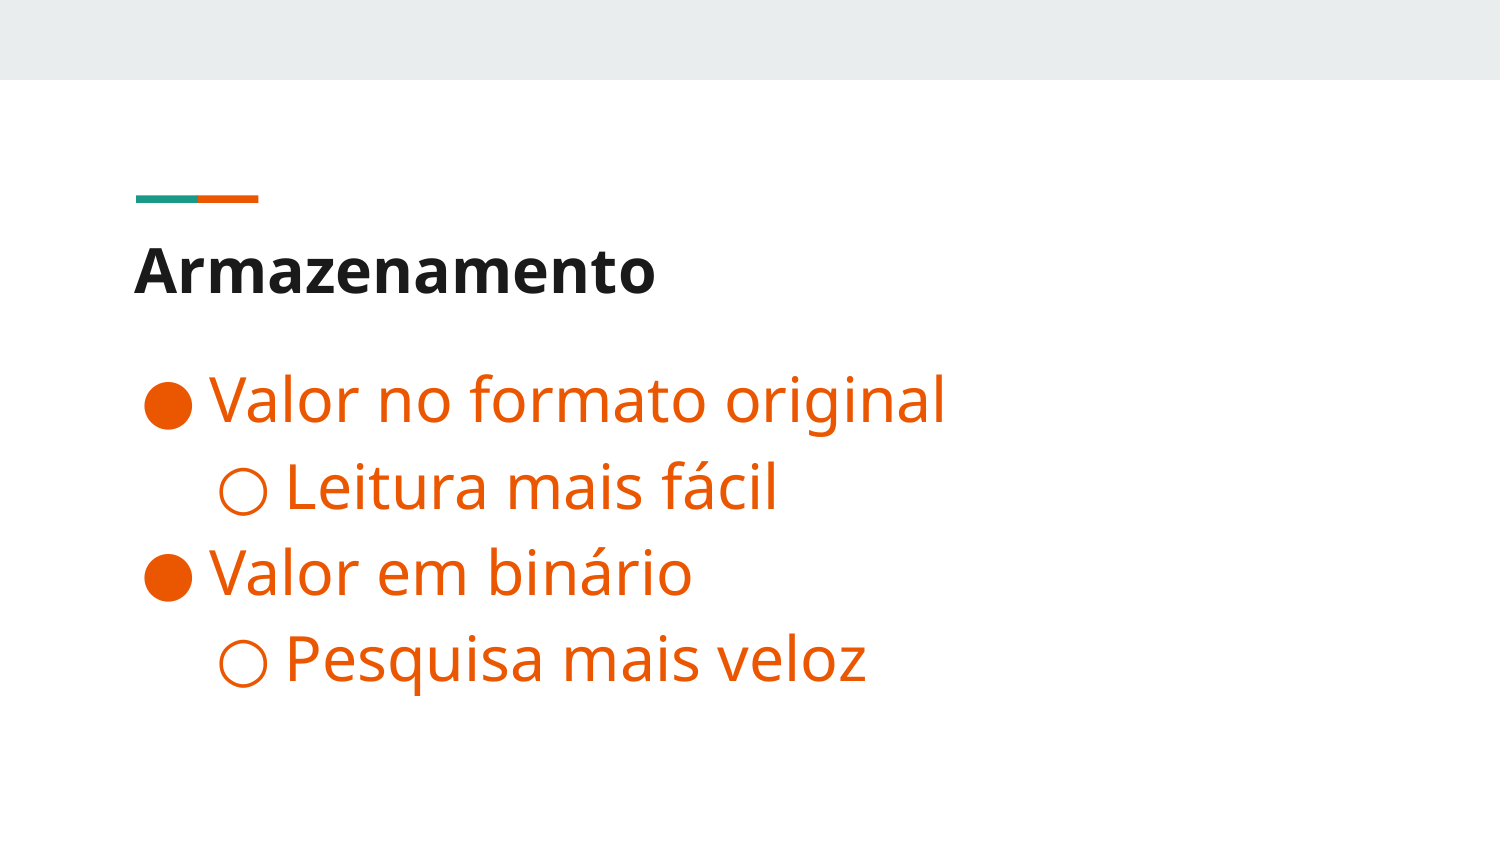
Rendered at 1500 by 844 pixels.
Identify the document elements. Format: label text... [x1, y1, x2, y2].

list Valor no formato original Leitura mais fácil Valor em binário Pesquisa mais veloz [119, 334, 1381, 540]
title Armazenamento [119, 216, 1381, 305]
